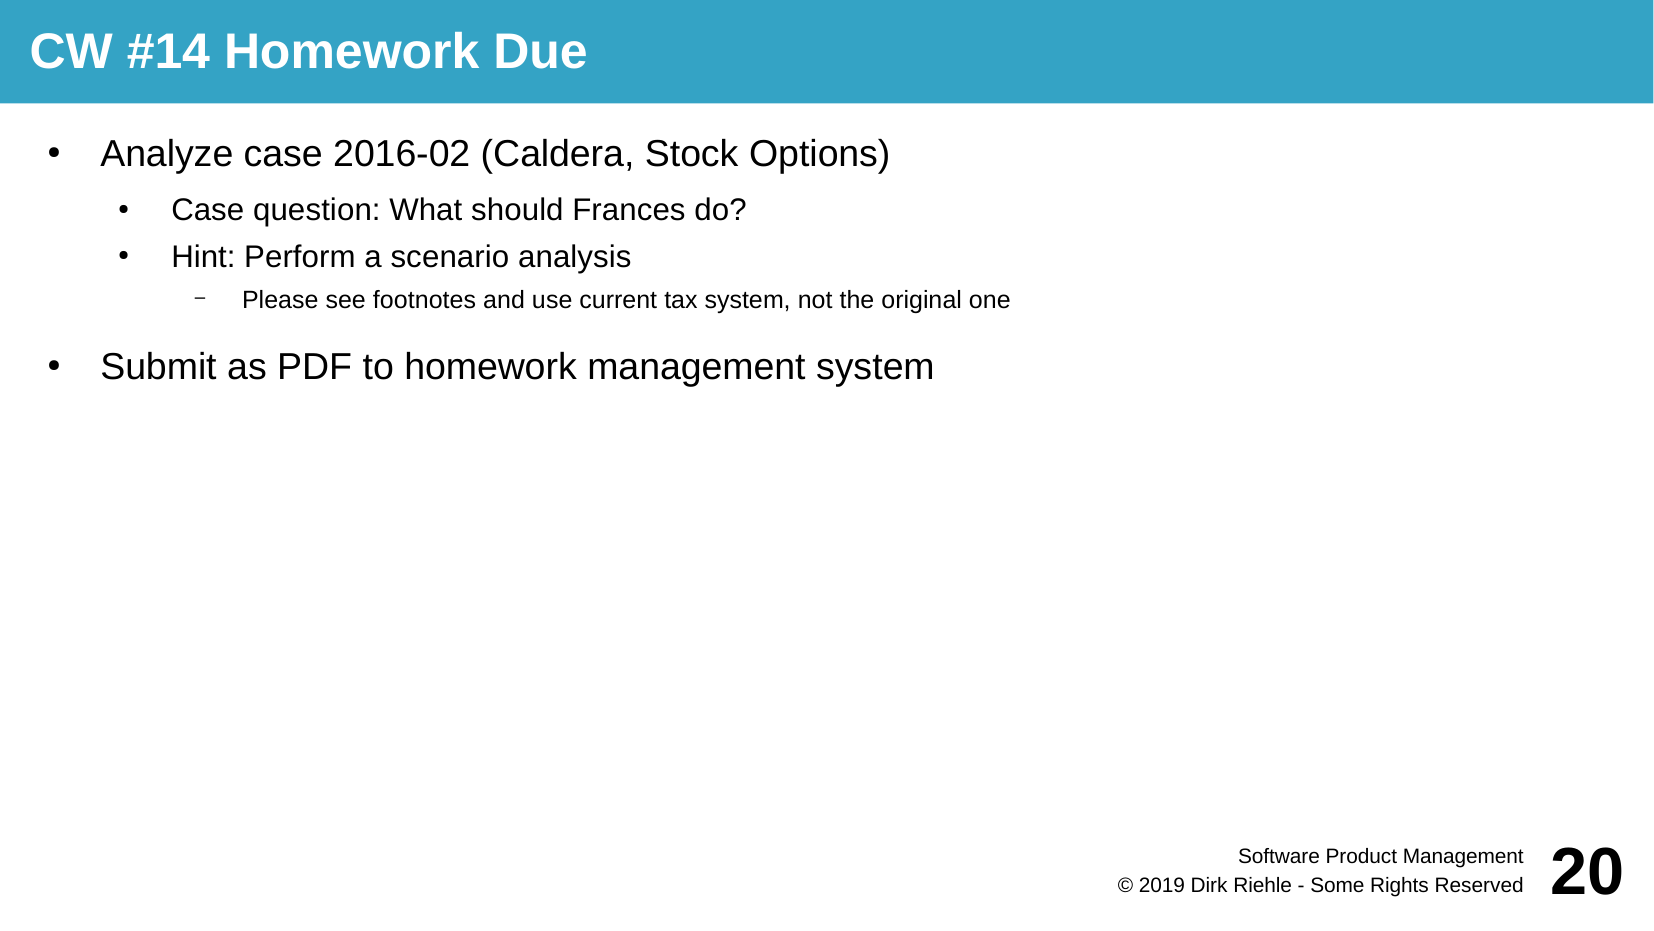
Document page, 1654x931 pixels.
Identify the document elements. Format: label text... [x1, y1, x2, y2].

list Analyze case 2016-02 (Caldera, Stock Options) Case question: What should Frances do? Hint: Perform a scenario analysis Please see footnotes and use current tax system, not the original one Submit as PDF to homework management system [29, 132, 1625, 798]
title CW #14 Homework Due [0, 0, 1654, 104]
